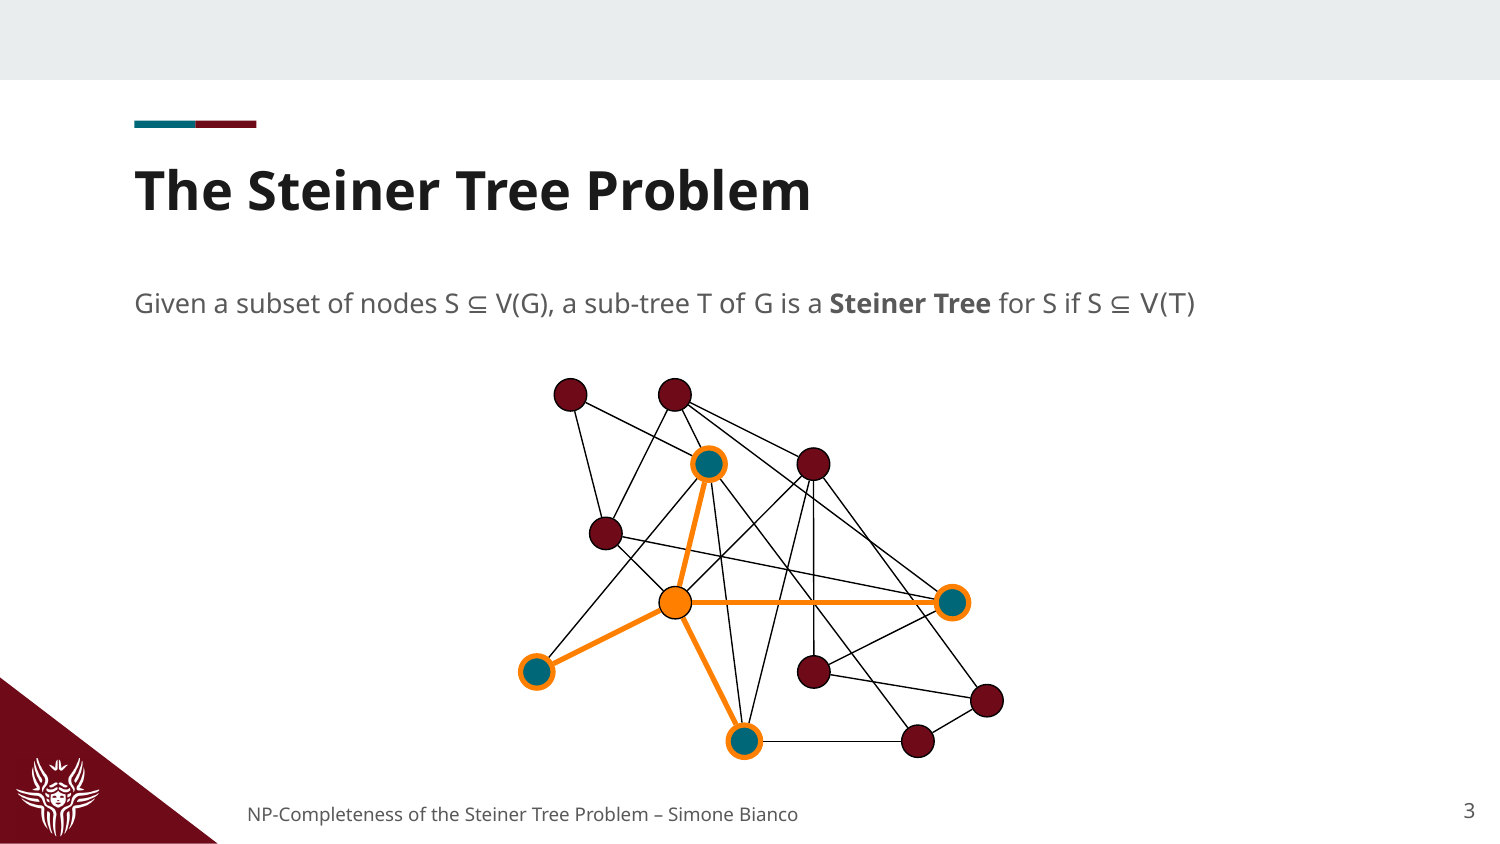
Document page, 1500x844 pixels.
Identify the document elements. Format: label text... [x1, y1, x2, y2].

list Given a subset of nodes S ⊆ V(G), a sub-tree T of G is a Steiner Tree for S if S ⊆ V(T) [119, 266, 1418, 637]
picture [517, 377, 1004, 761]
title The Steiner Tree Problem [119, 141, 1381, 230]
subtitle NP-Completeness of the Steiner Tree Problem – Simone Bianco [232, 783, 1193, 839]
picture [16, 758, 100, 839]
slide_number <number> [1400, 779, 1491, 844]
